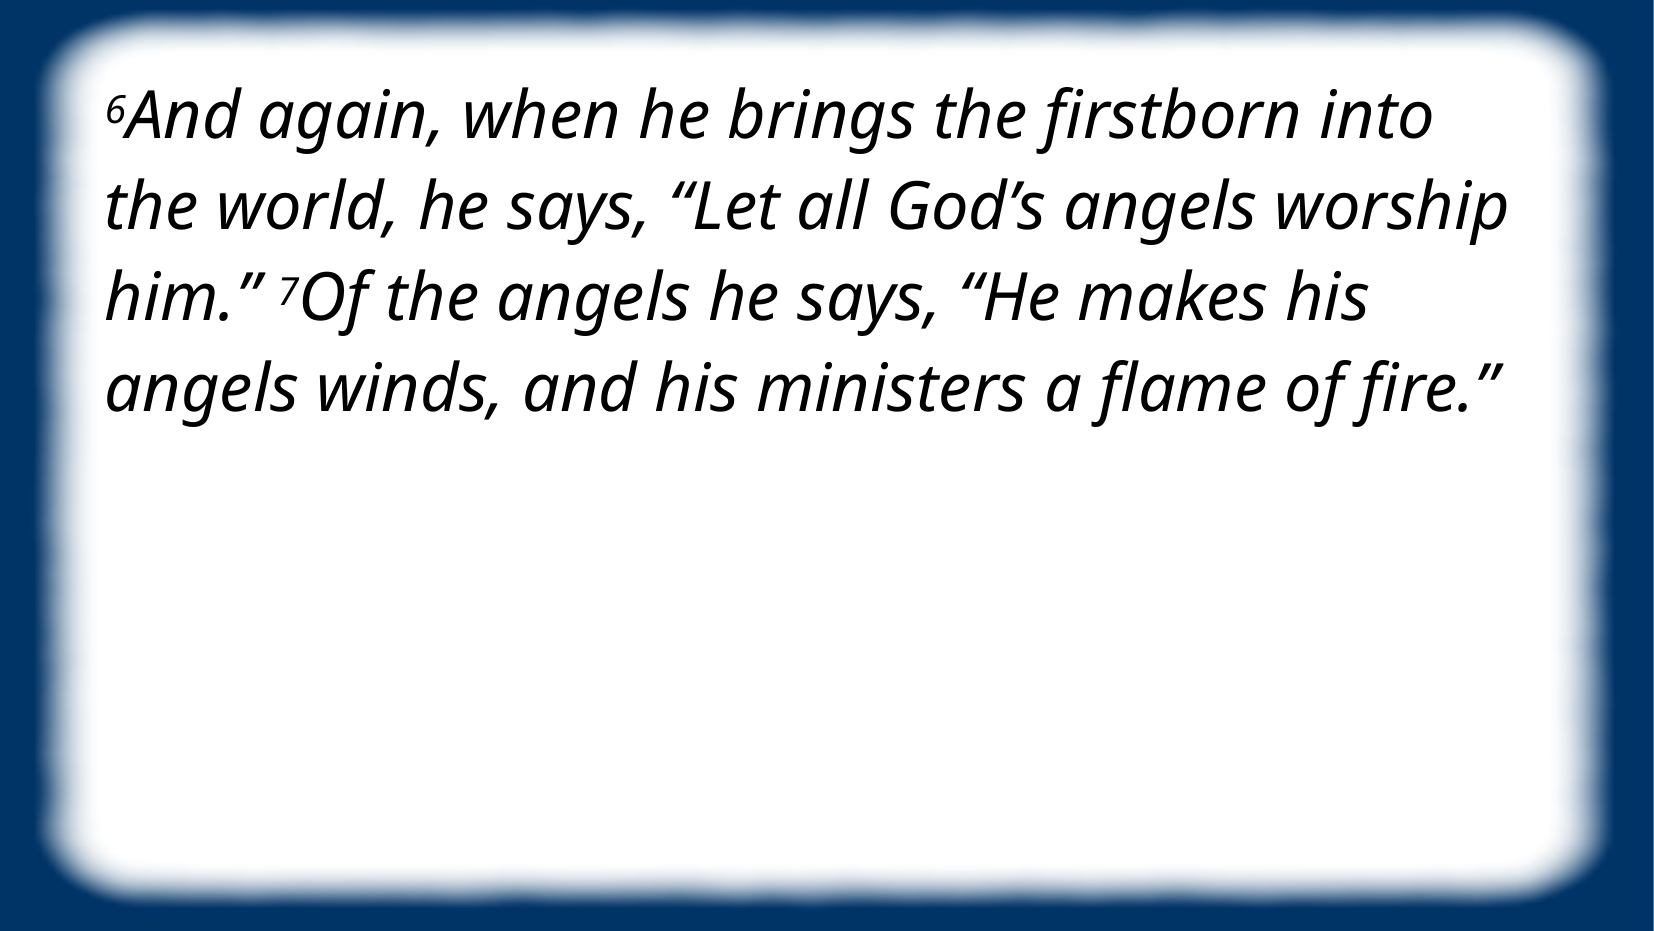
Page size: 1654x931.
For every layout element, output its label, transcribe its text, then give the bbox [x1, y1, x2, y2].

text_box 6And again, when he brings the firstborn into the world, he says, “Let all God’s angels worship him.” 7Of the angels he says, “He makes his angels winds, and his ministers a flame of fire.” [90, 60, 1561, 451]
picture [0, 0, 1654, 931]
